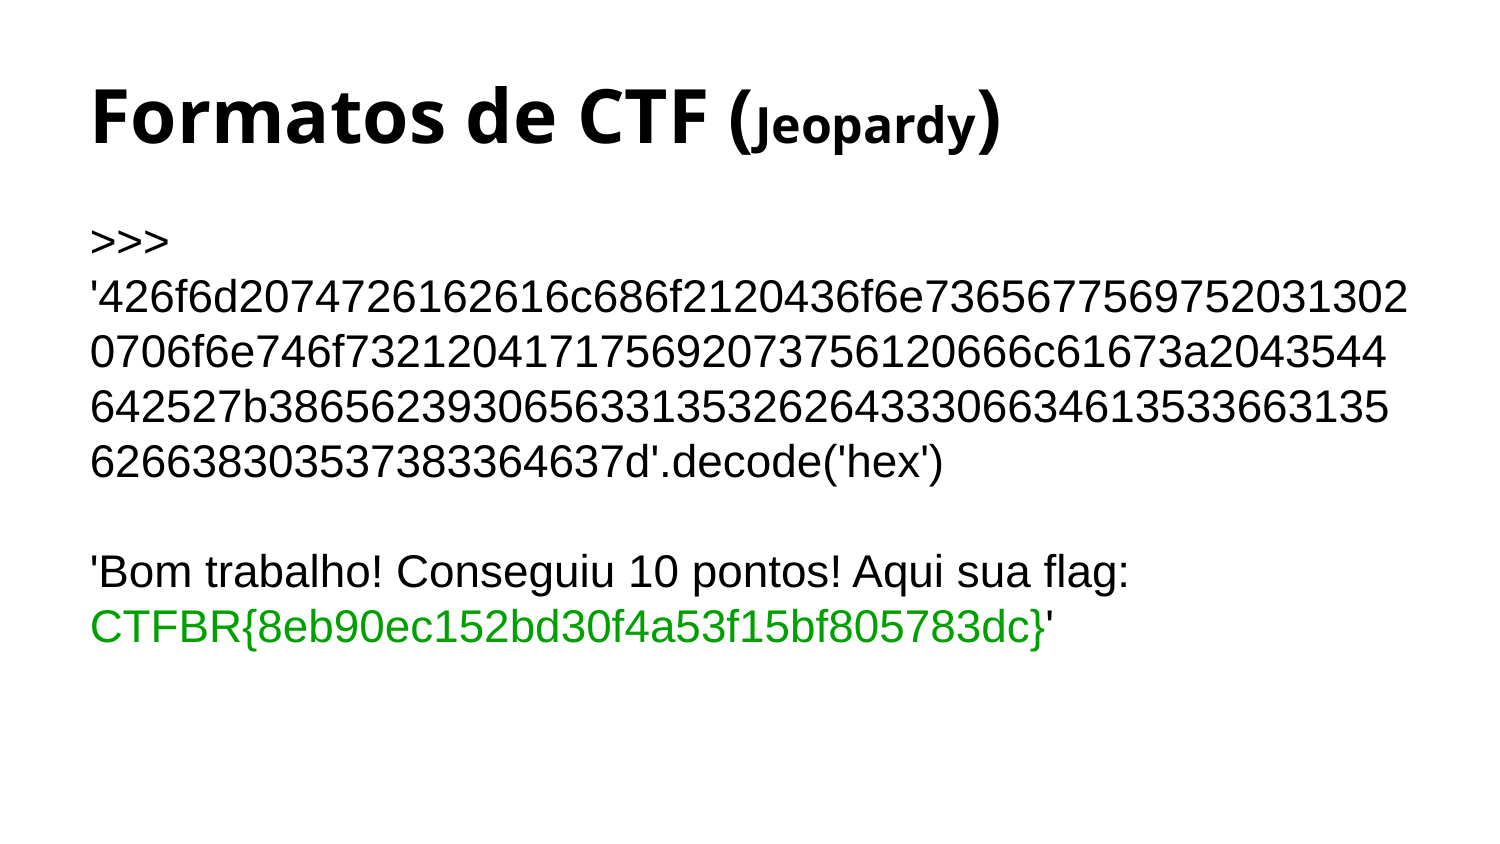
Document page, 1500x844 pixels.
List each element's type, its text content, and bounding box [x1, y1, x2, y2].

text_box >>> '426f6d2074726162616c686f2120436f6e73656775697520313020706f6e746f732120417175692073756120666c61673a2043544642527b38656239306563313532626433306634613533663135626638303537383364637d'.decode('hex') 'Bom trabalho! Conseguiu 10 pontos! Aqui sua flag: CTFBR{8eb90ec152bd30f4a53f15bf805783dc}' [75, 196, 1425, 808]
text_box Formatos de CTF (Jeopardy) [75, 33, 1425, 174]
